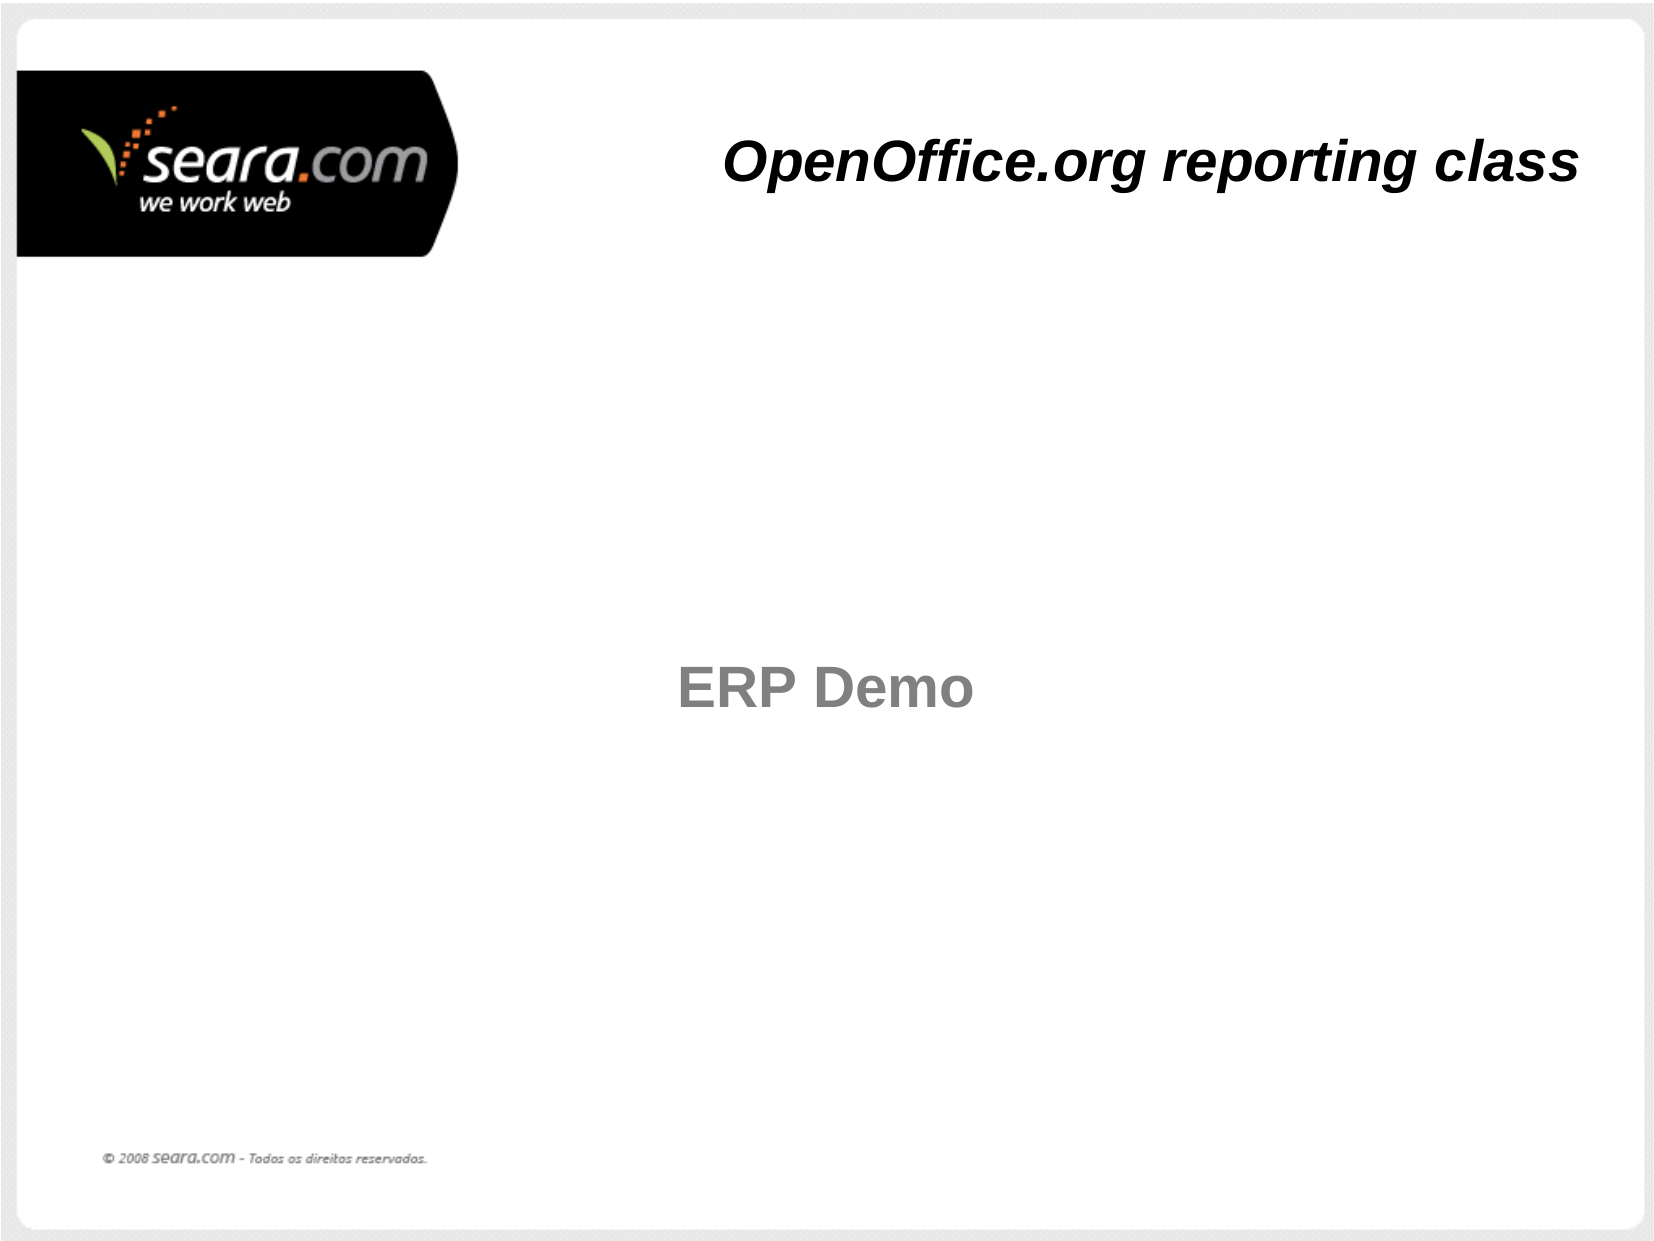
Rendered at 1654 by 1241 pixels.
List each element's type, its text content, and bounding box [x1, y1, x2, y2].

title OpenOffice.org reporting class [531, 89, 1582, 237]
text_box ERP Demo [88, 324, 1566, 721]
